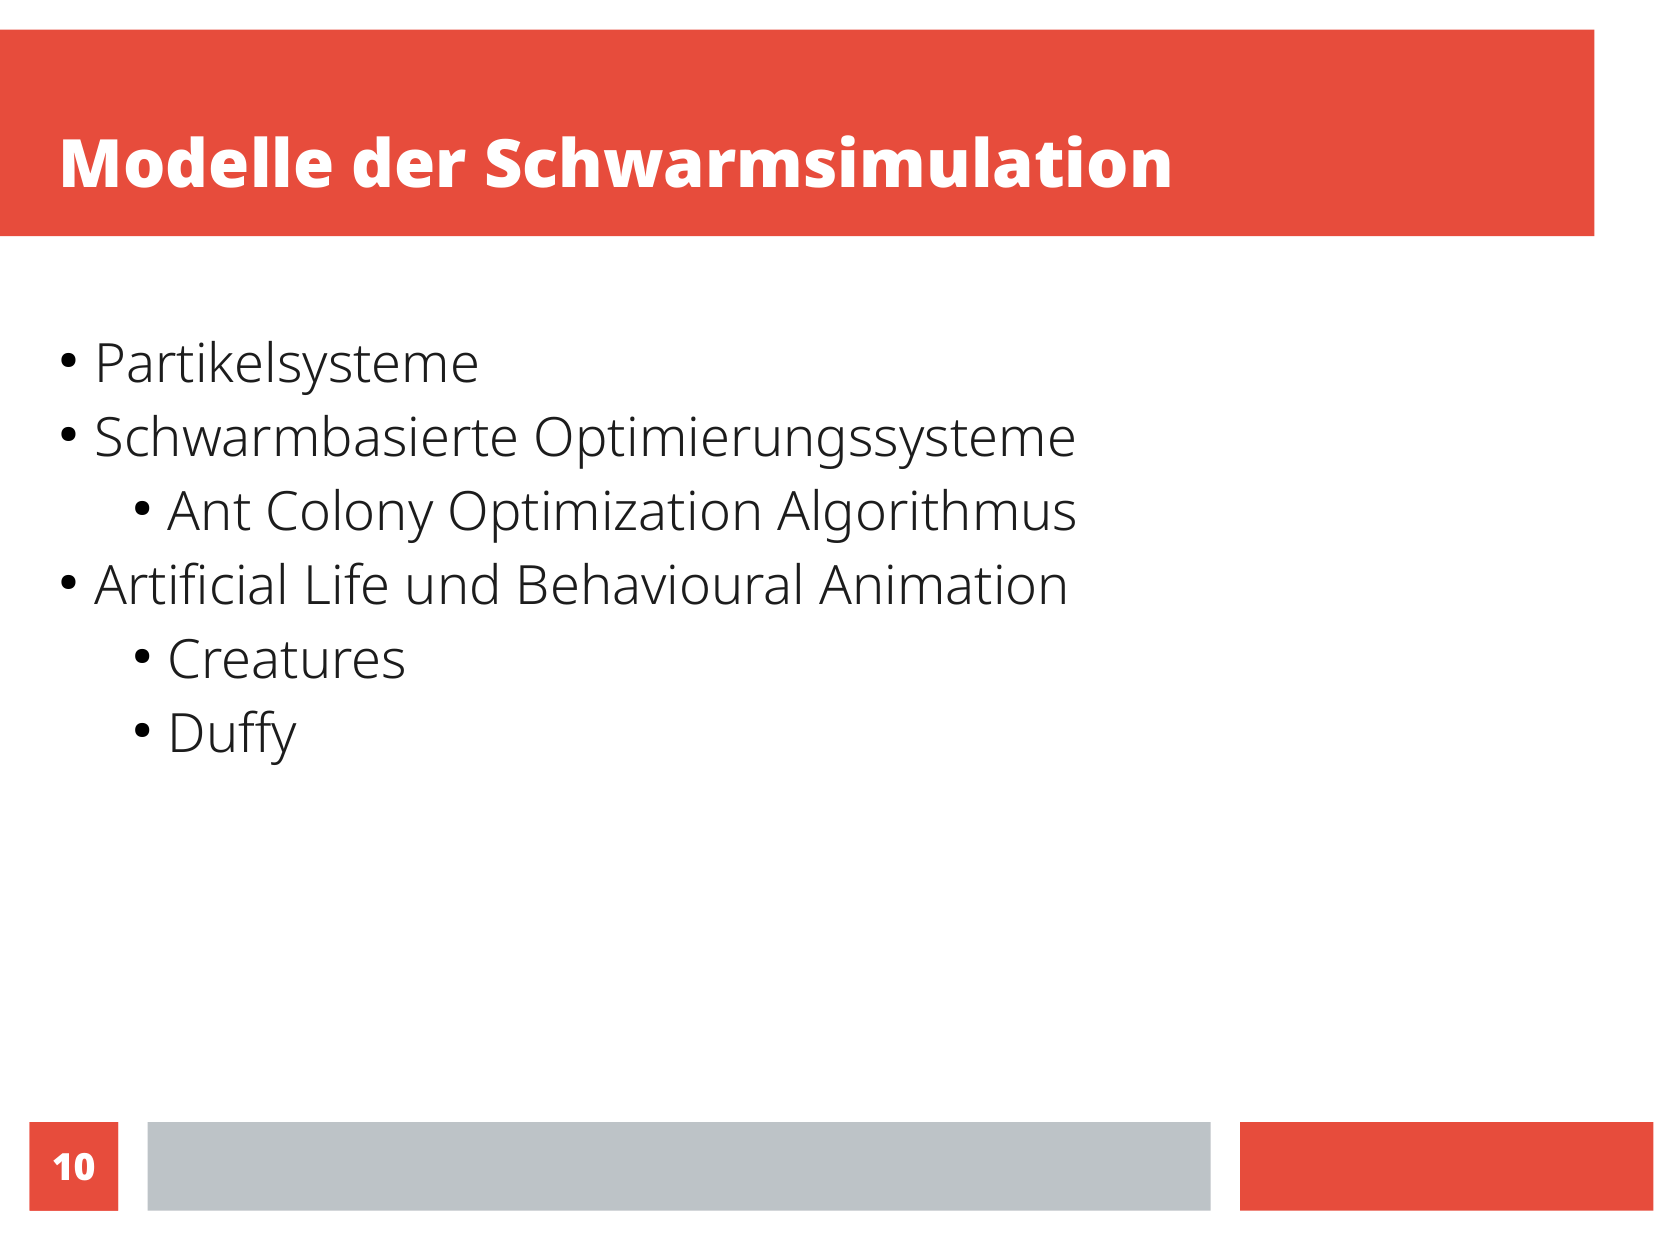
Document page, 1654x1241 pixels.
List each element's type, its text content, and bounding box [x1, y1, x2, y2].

subtitle Partikelsysteme Schwarmbasierte Optimierungssysteme Ant Colony Optimization Algorithmus Artificial Life und Behavioural Animation Creatures Duffy [59, 324, 1565, 1093]
title Modelle der Schwarmsimulation [59, 49, 1595, 207]
